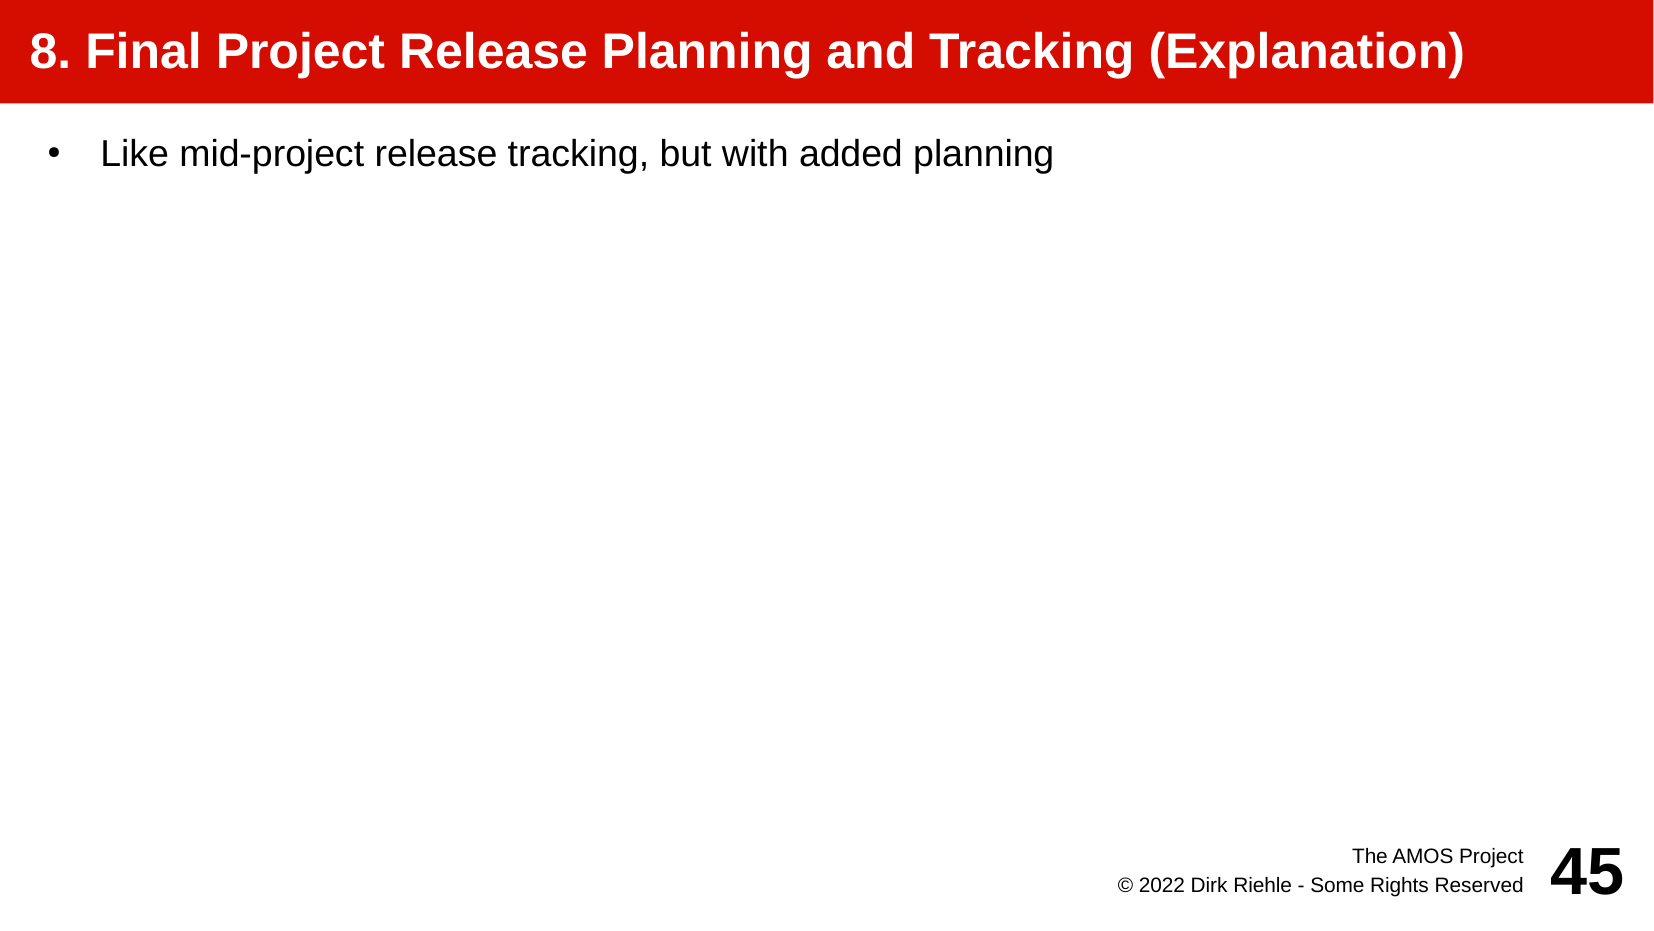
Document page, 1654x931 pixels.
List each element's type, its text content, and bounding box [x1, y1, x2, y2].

title 8. Final Project Release Planning and Tracking (Explanation) [0, 0, 1654, 104]
list Like mid-project release tracking, but with added planning [29, 132, 1625, 813]
